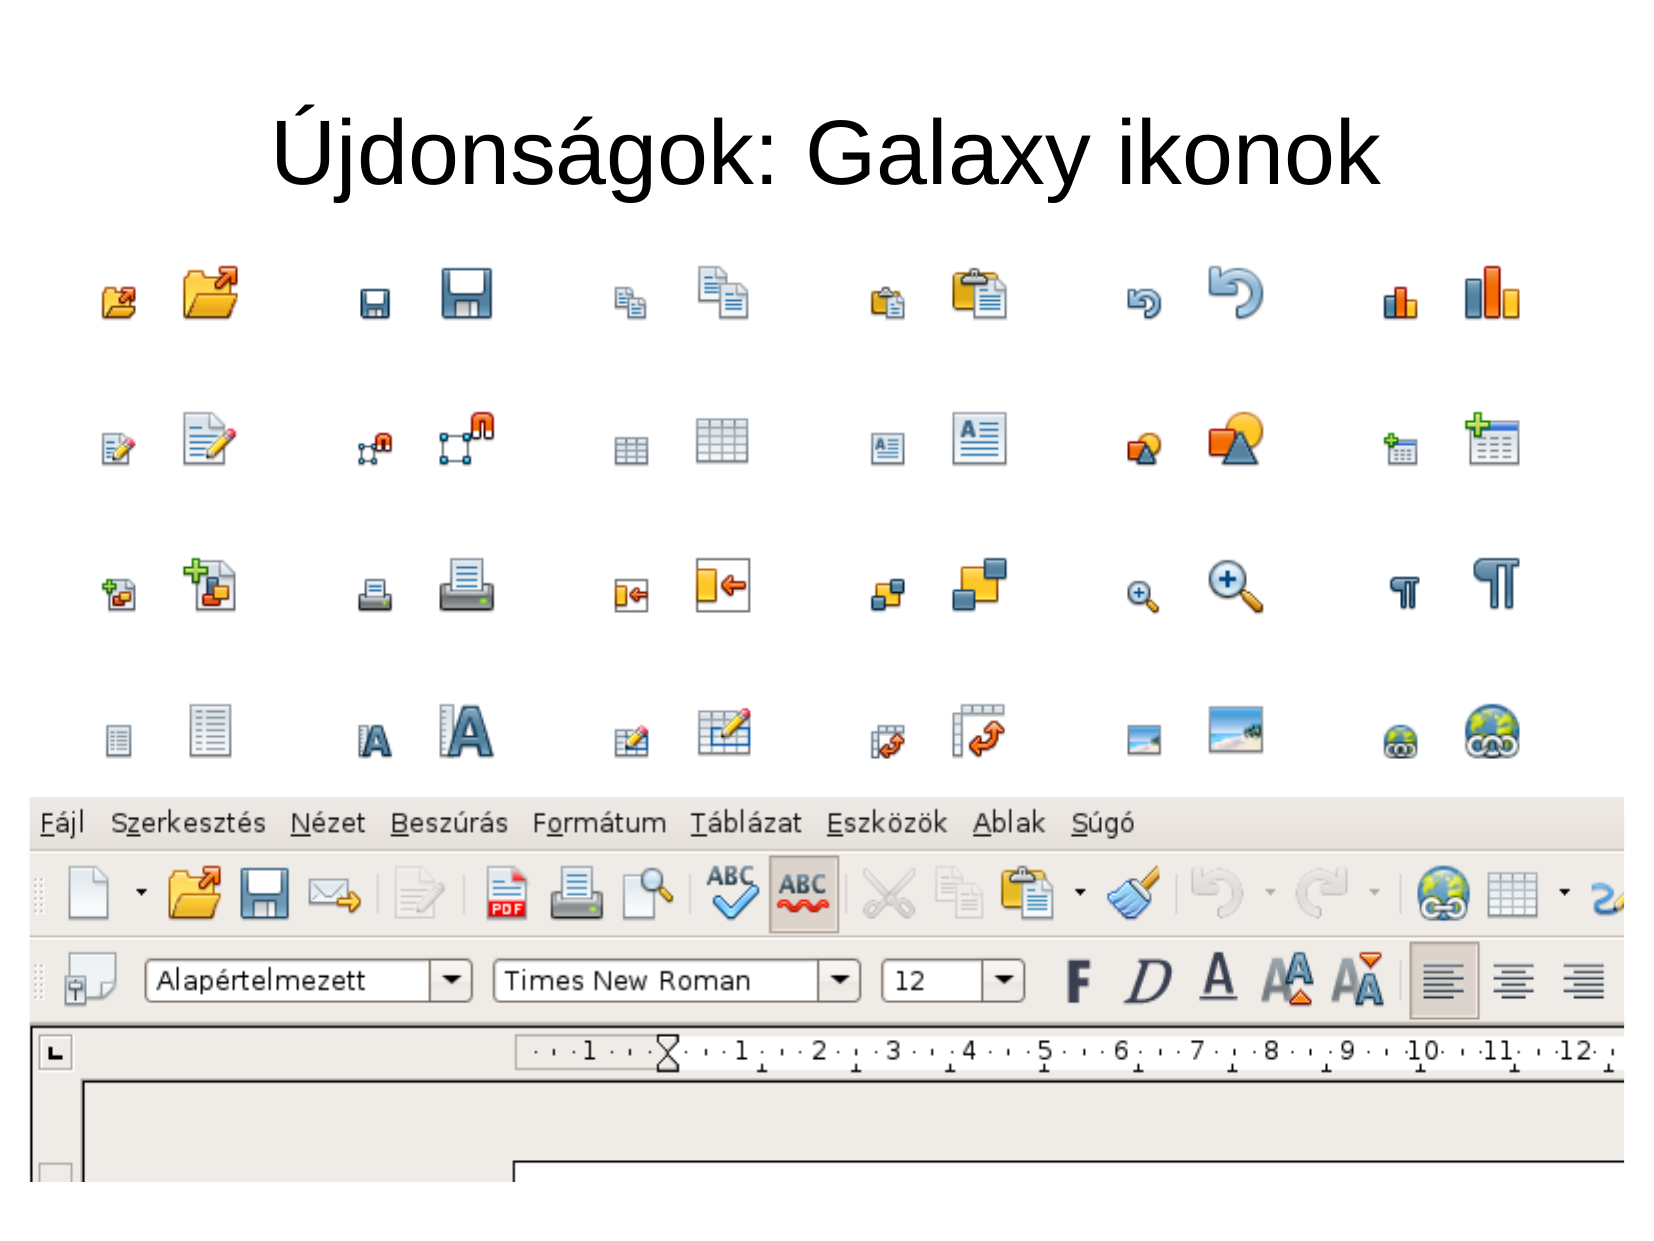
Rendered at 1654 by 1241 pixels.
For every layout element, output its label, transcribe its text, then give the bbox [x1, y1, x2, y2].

picture [29, 204, 1625, 1182]
title Újdonságok: Galaxy ikonok [82, 56, 1571, 204]
